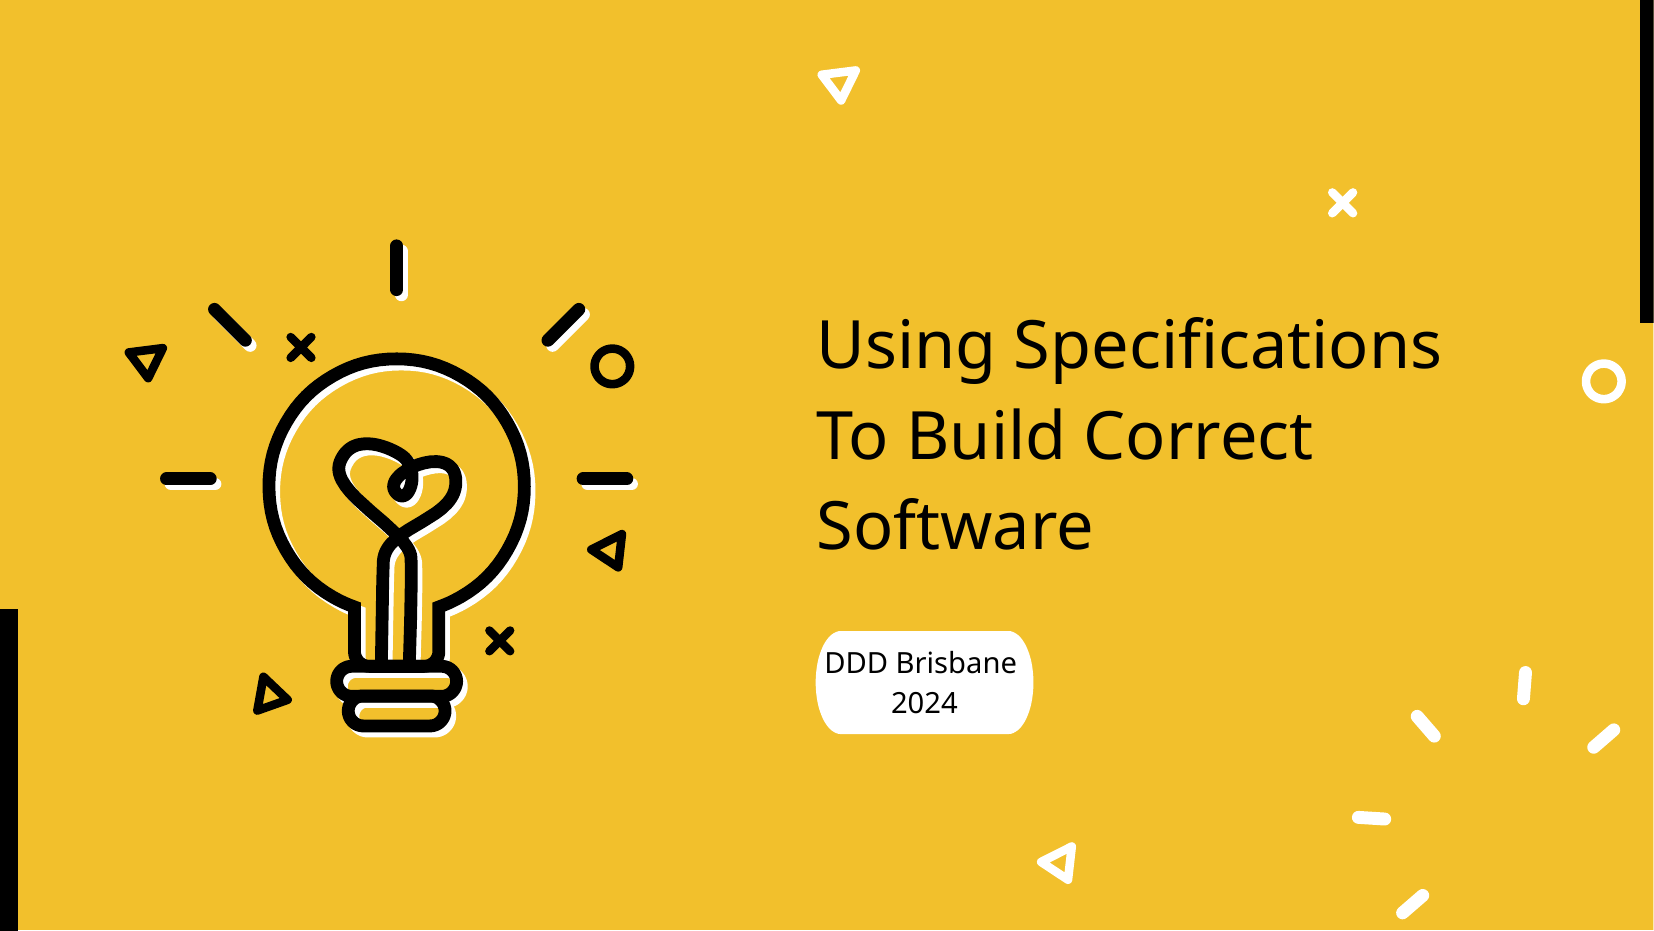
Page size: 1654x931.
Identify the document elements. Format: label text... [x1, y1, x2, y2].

text_box DDD Brisbane 2024 [815, 661, 1034, 735]
title Using Specifications To Build Correct Software [816, 297, 1454, 661]
